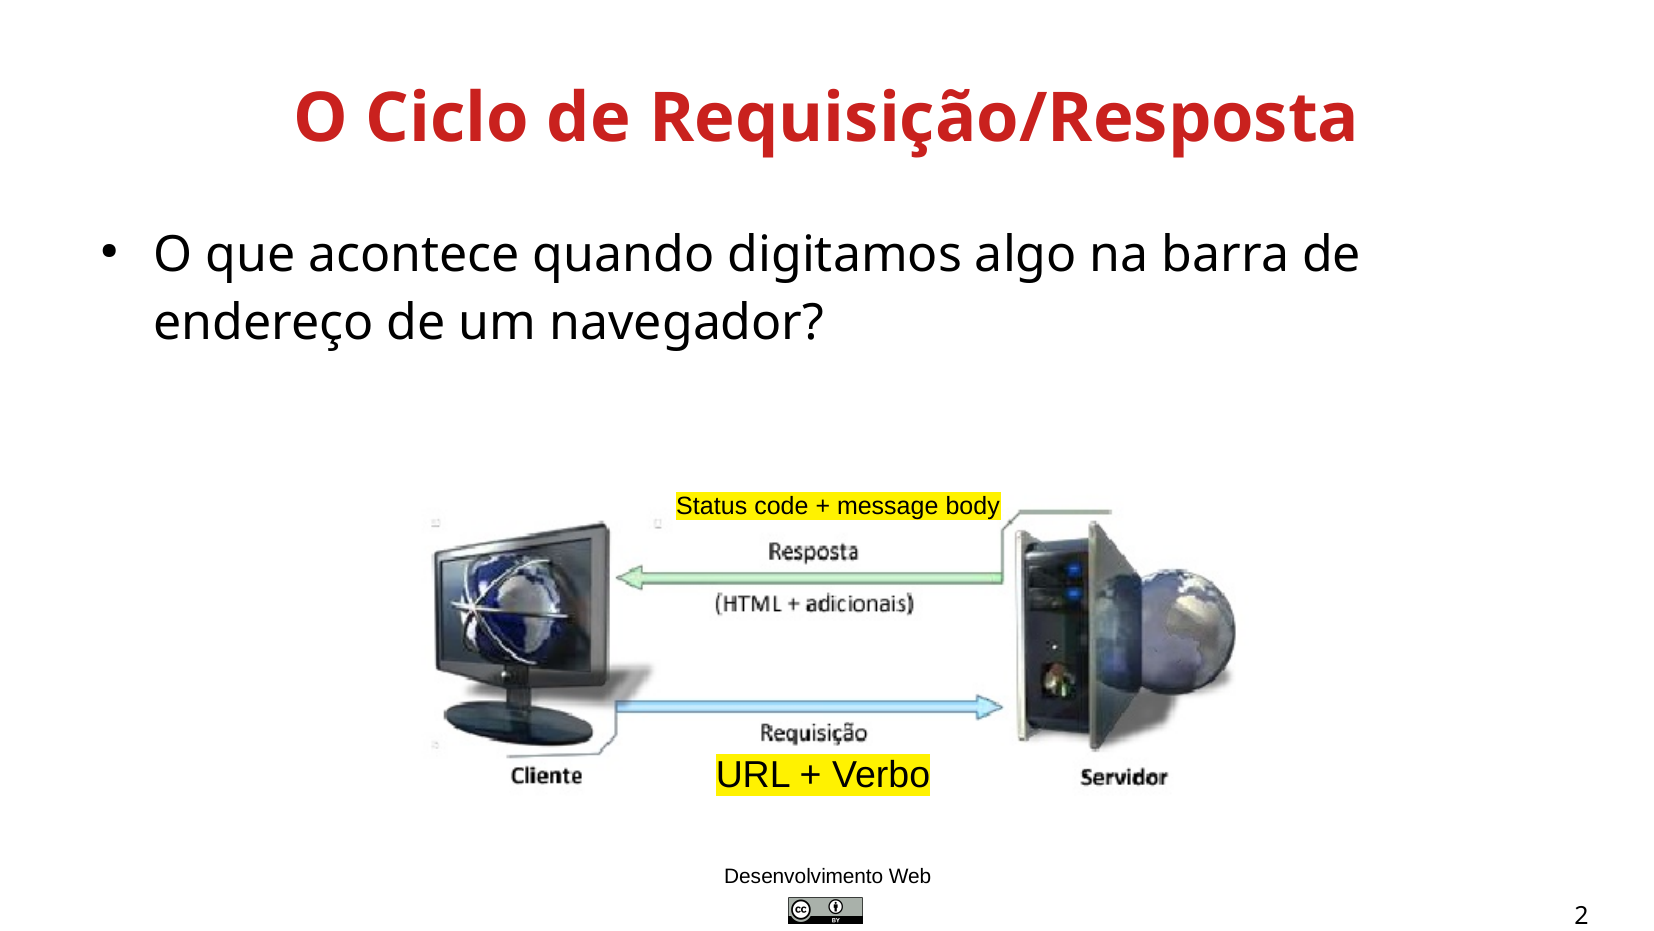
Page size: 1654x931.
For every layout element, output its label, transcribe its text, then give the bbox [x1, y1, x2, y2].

title O Ciclo de Requisição/Resposta [82, 37, 1571, 193]
list O que acontece quando digitamos algo na barra de endereço de um navegador? [82, 217, 1571, 851]
text_box URL + Verbo [700, 746, 945, 804]
text_box Status code + message body [661, 484, 1016, 528]
picture [788, 897, 863, 924]
picture [401, 425, 1264, 822]
